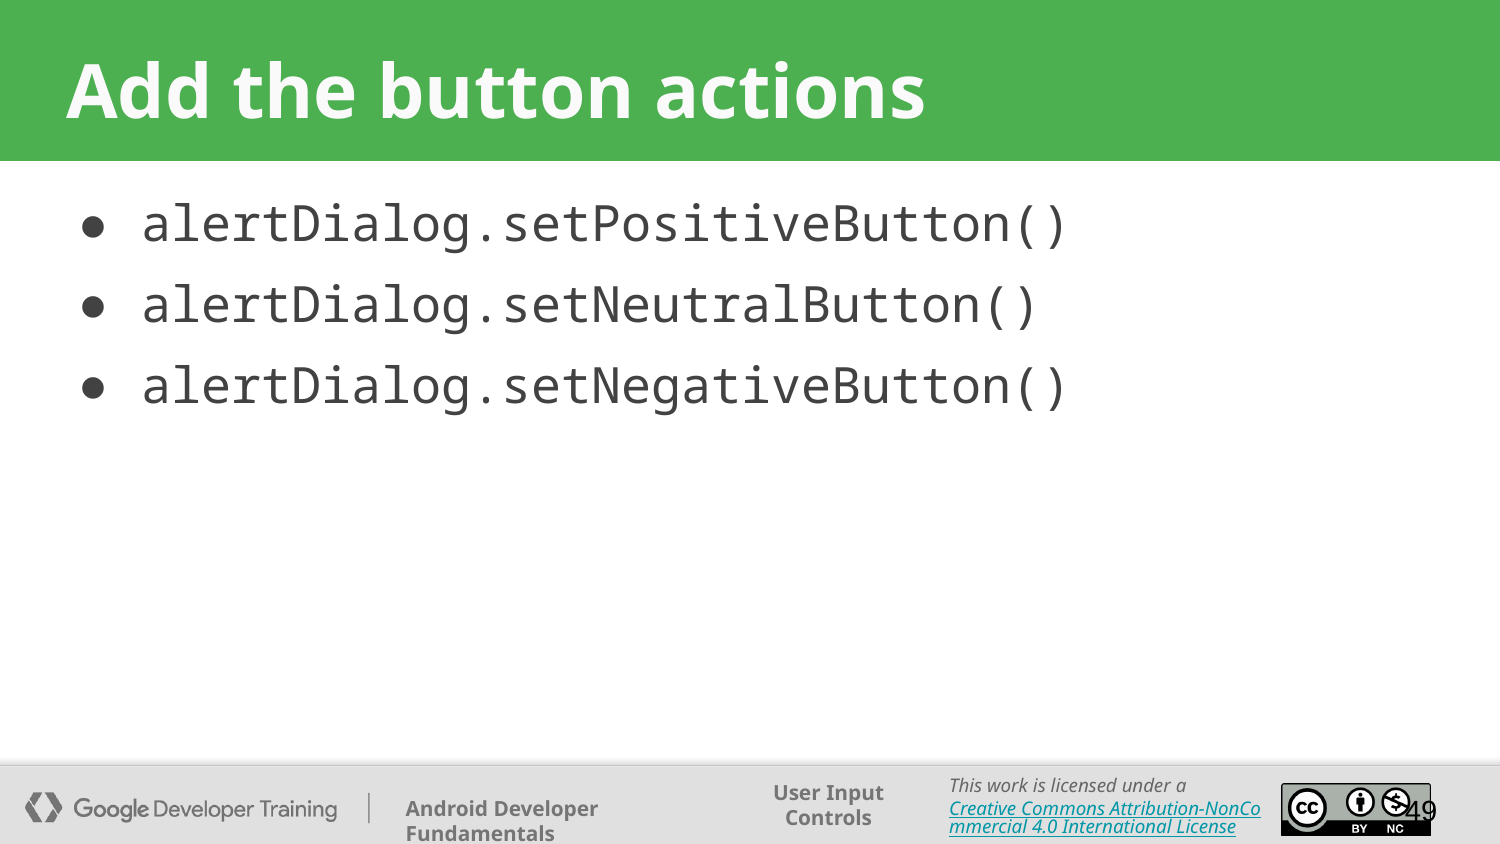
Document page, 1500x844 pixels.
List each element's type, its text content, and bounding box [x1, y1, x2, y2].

title Add the button actions [51, 28, 1449, 122]
slide_number <number> [1389, 777, 1480, 842]
list alertDialog.setPositiveButton() alertDialog.setNeutralButton() alertDialog.setNegativeButton() [51, 176, 1480, 724]
picture [0, 161, 1500, 844]
